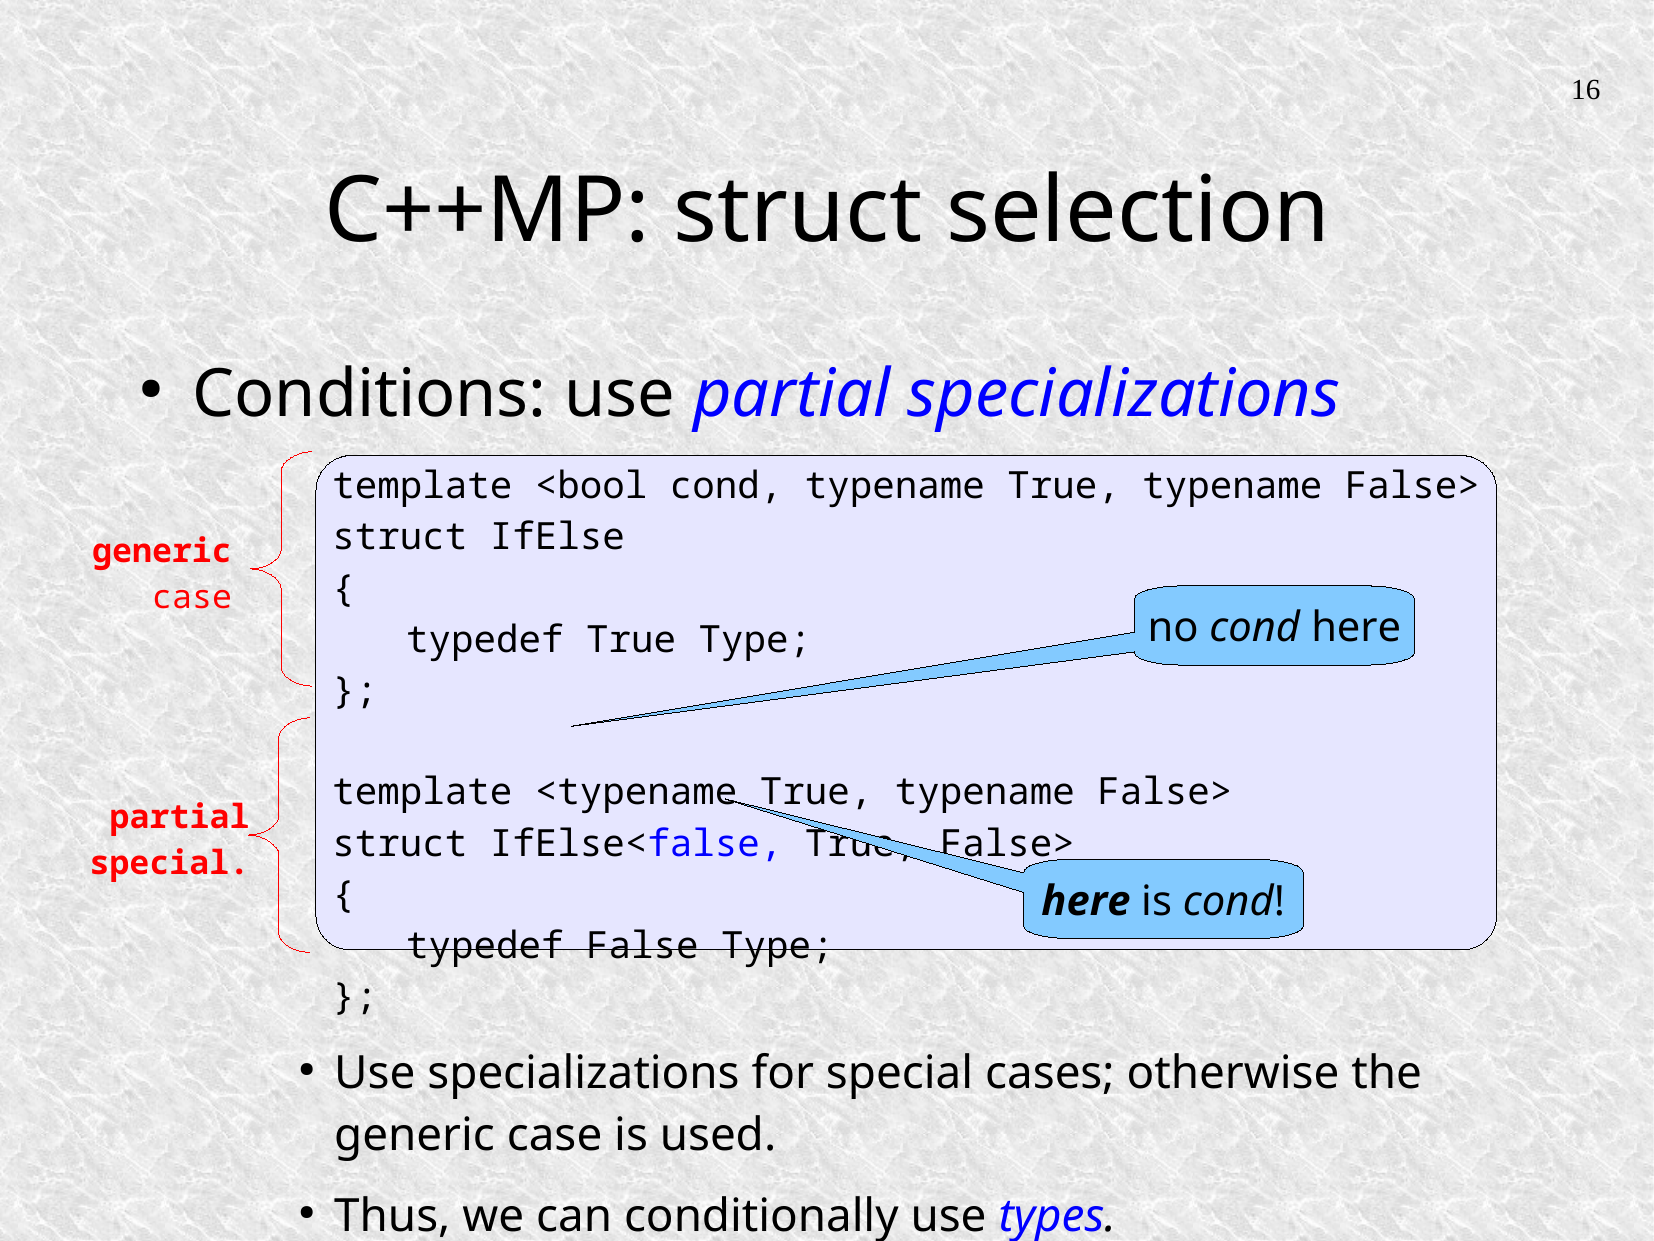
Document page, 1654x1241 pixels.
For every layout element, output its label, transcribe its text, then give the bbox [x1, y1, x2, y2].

text_box here is cond! [725, 798, 1304, 939]
text_box generic case [92, 527, 233, 606]
picture [1042, 1209, 1055, 1228]
text_box partial special. [89, 793, 250, 874]
list Conditions: use partial specializations Use specializations for special cases; otherwise the generic case is used. Thus, we can conditionally use types. [121, 344, 1521, 1159]
text_box template <bool cond, typename True, typename False> struct IfElse { typedef True Type; }; template <typename True, typename False> struct IfElse<false, True, False> { typedef False Type; }; [332, 458, 1480, 938]
picture [0, 0, 1654, 1241]
title C++MP: struct selection [121, 102, 1534, 310]
text_box no cond here [571, 585, 1415, 727]
